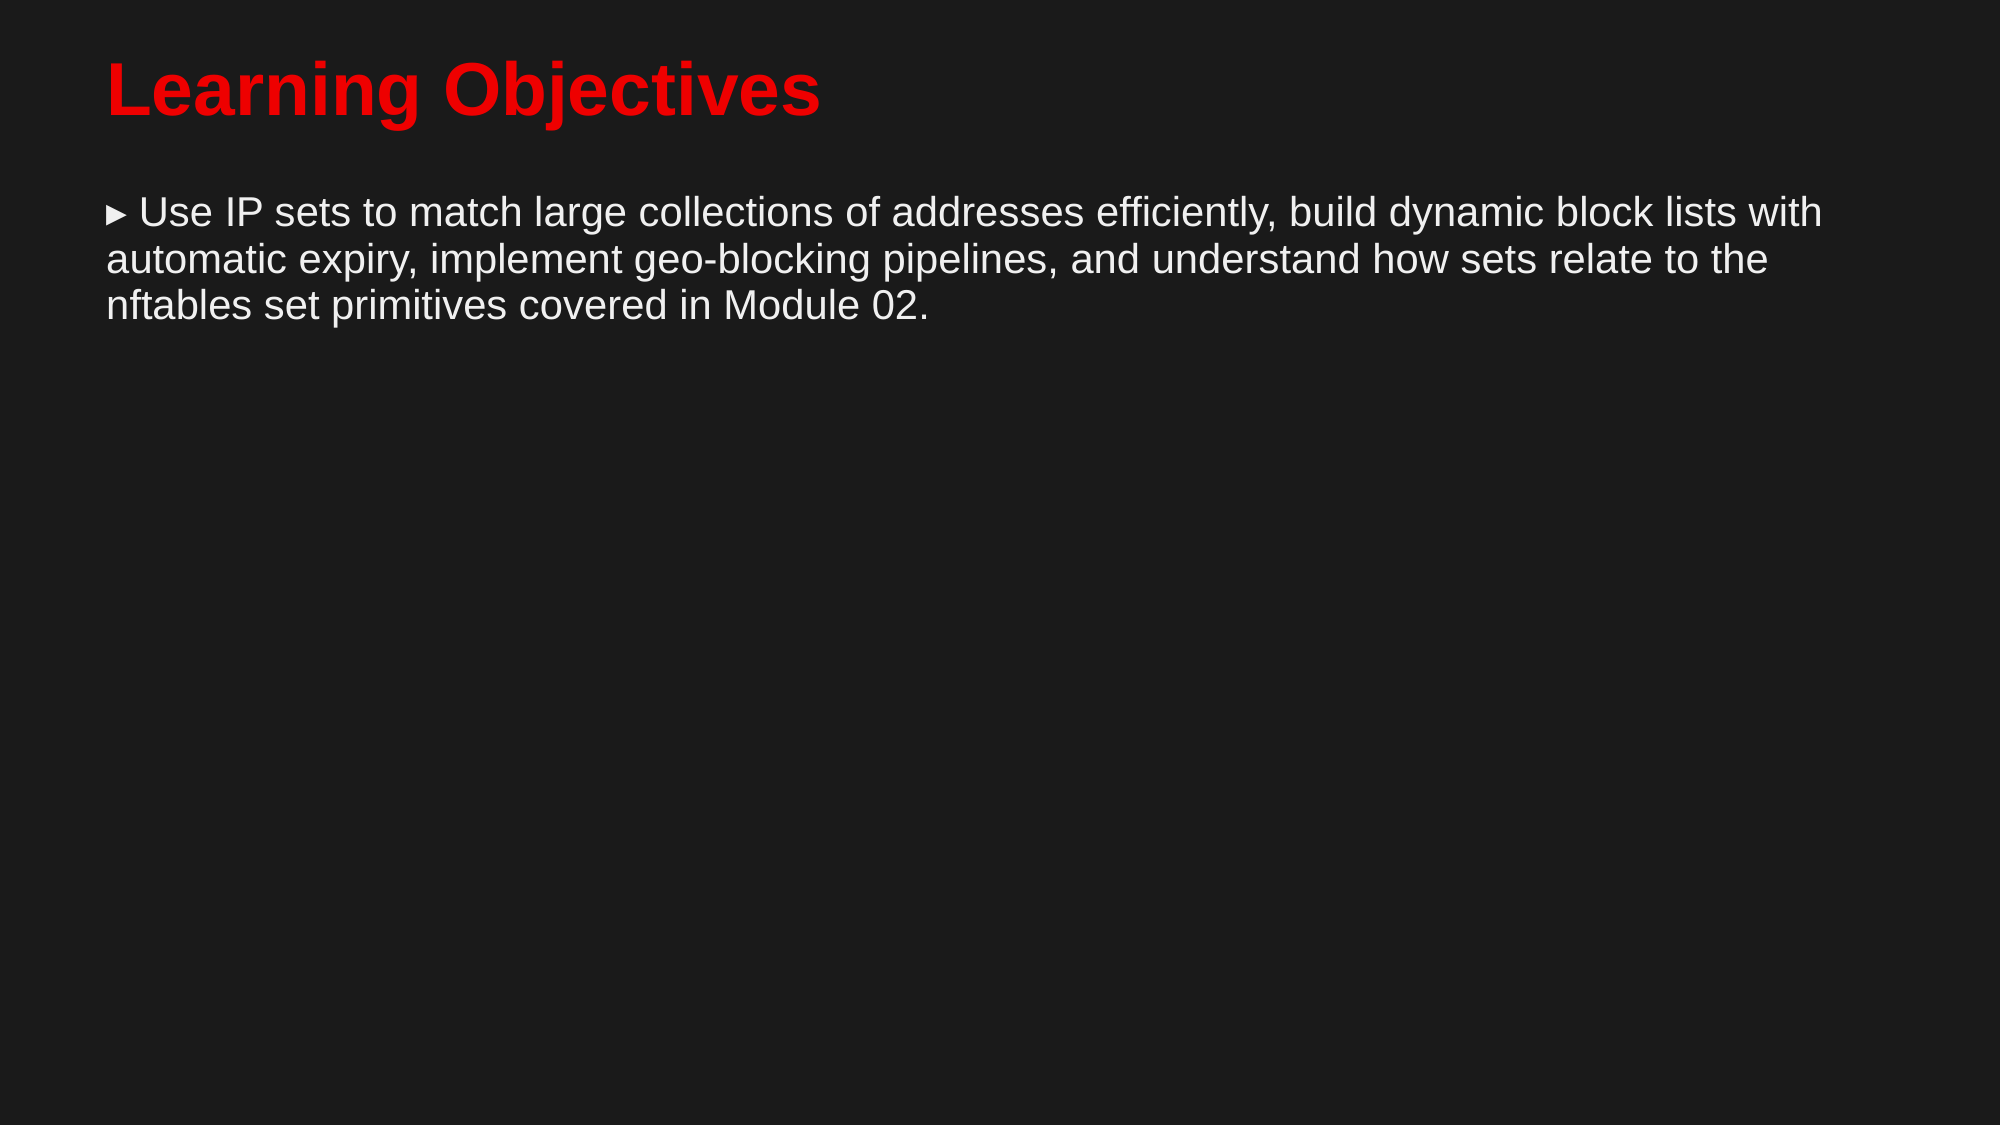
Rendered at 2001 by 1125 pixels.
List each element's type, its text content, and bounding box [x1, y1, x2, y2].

text_box ▸ Use IP sets to match large collections of addresses efficiently, build dynamic block lists with automatic expiry, implement geo-blocking pipelines, and understand how sets relate to the nftables set primitives covered in Module 02. [88, 177, 1912, 1093]
text_box Learning Objectives [88, 35, 1912, 154]
